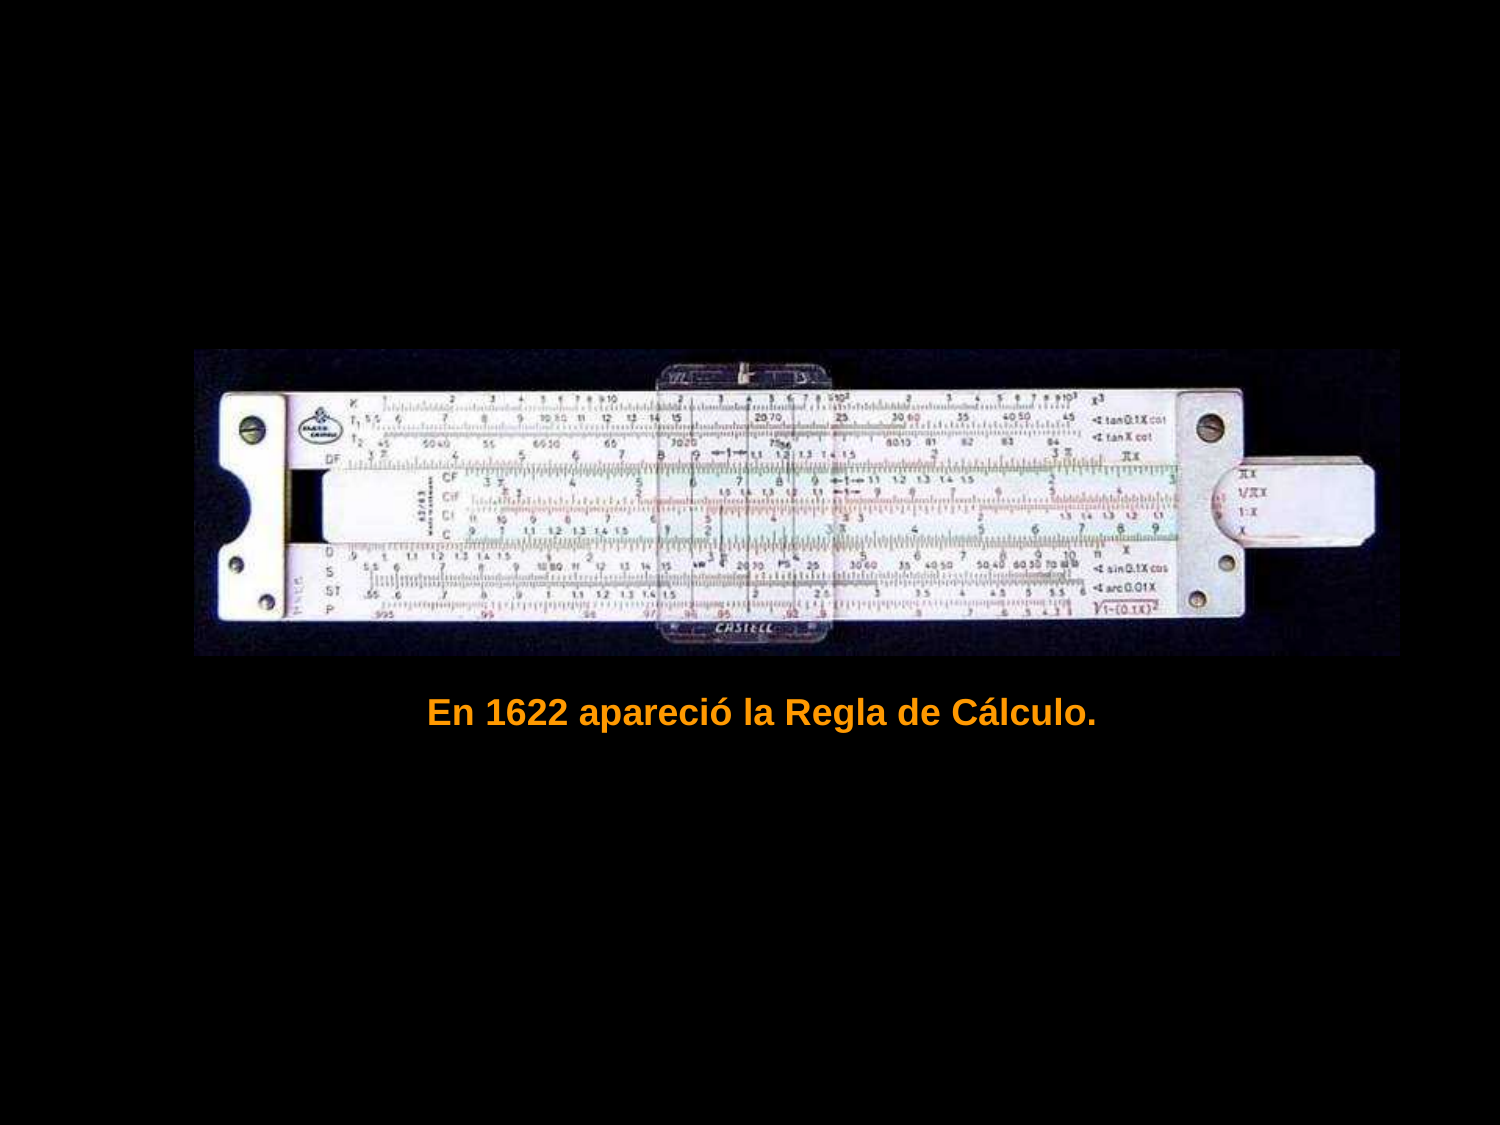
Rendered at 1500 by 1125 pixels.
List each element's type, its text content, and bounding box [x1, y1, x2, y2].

picture [194, 349, 1400, 656]
text_box En 1622 apareció la Regla de Cálculo. [253, 680, 1282, 742]
